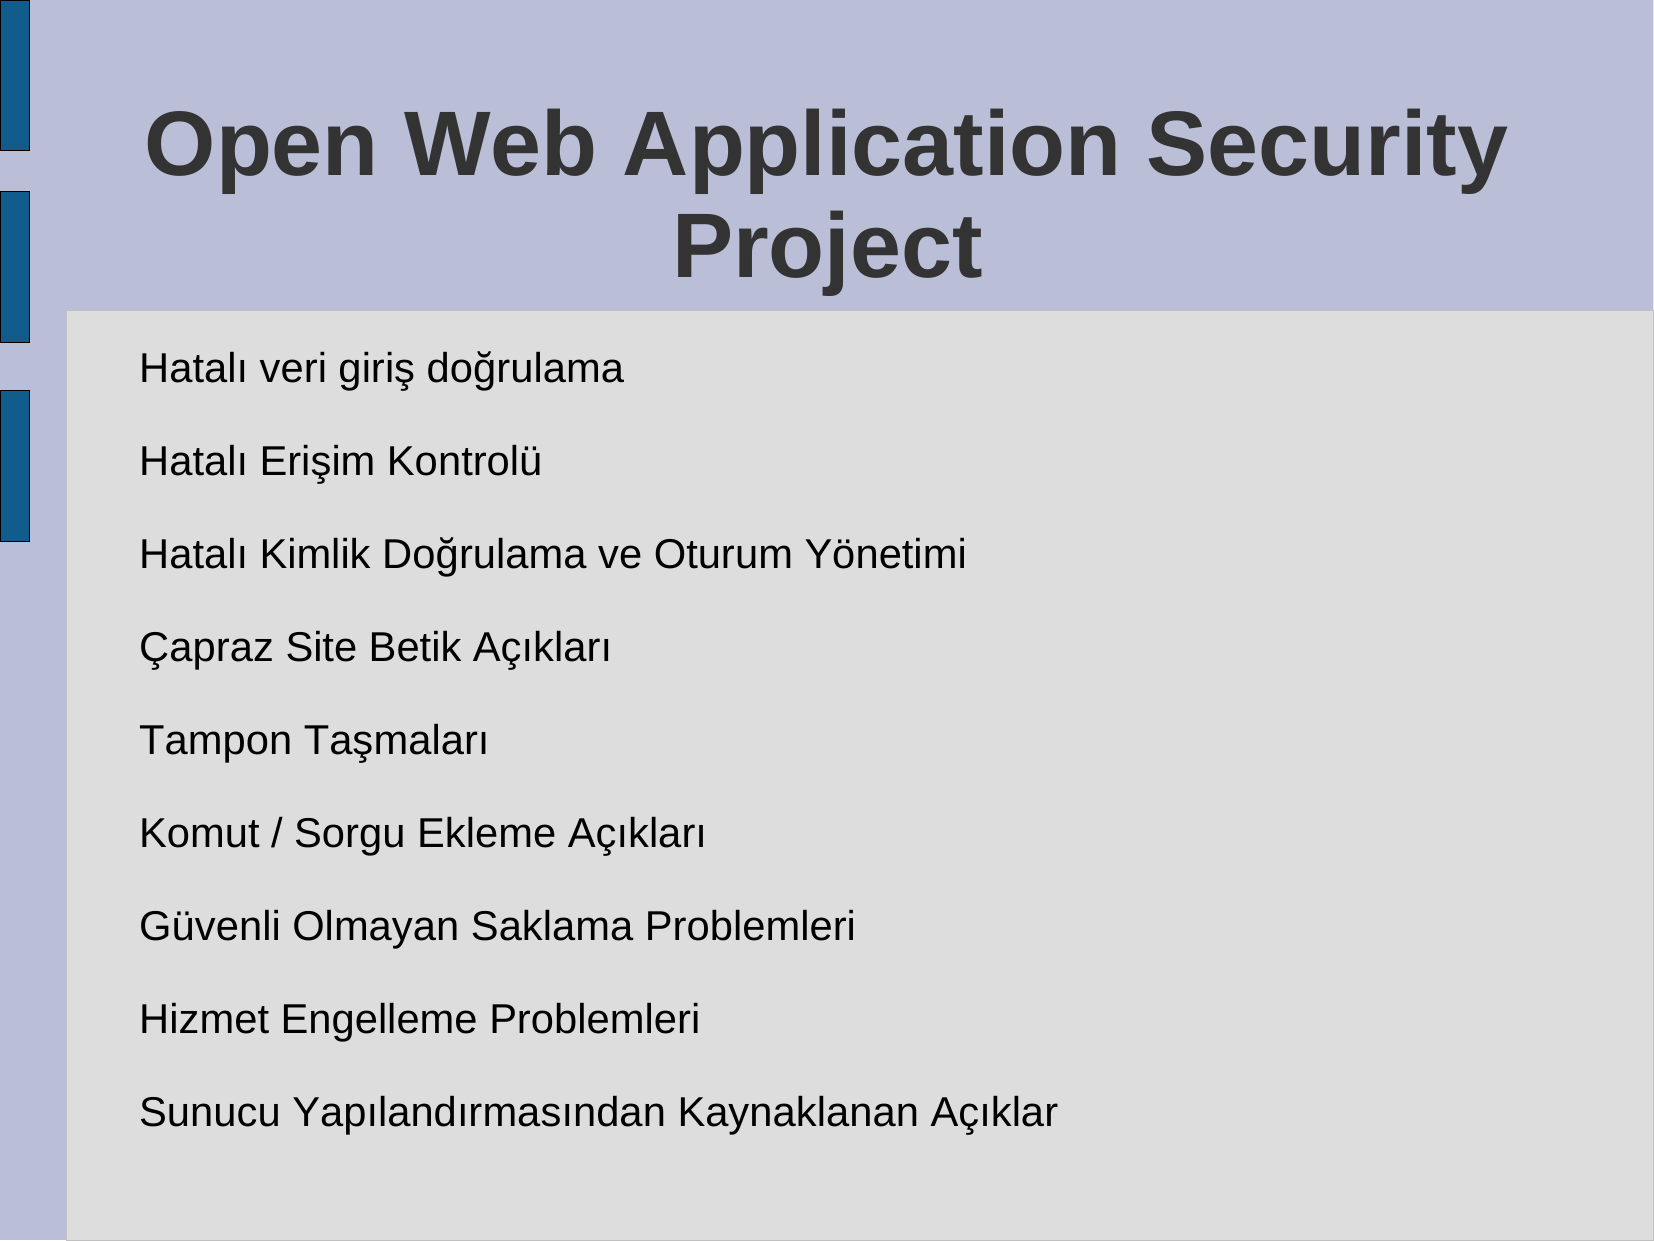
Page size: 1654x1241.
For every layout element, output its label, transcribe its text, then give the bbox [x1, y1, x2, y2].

list Hatalı veri giriş doğrulama Hatalı Erişim Kontrolü Hatalı Kimlik Doğrulama ve Oturum Yönetimi Çapraz Site Betik Açıkları Tampon Taşmaları Komut / Sorgu Ekleme Açıkları Güvenli Olmayan Saklama Problemleri Hizmet Engelleme Problemleri Sunucu Yapılandırmasından Kaynaklanan Açıklar [121, 344, 1534, 1170]
title Open Web Application Security Project [121, 87, 1534, 302]
